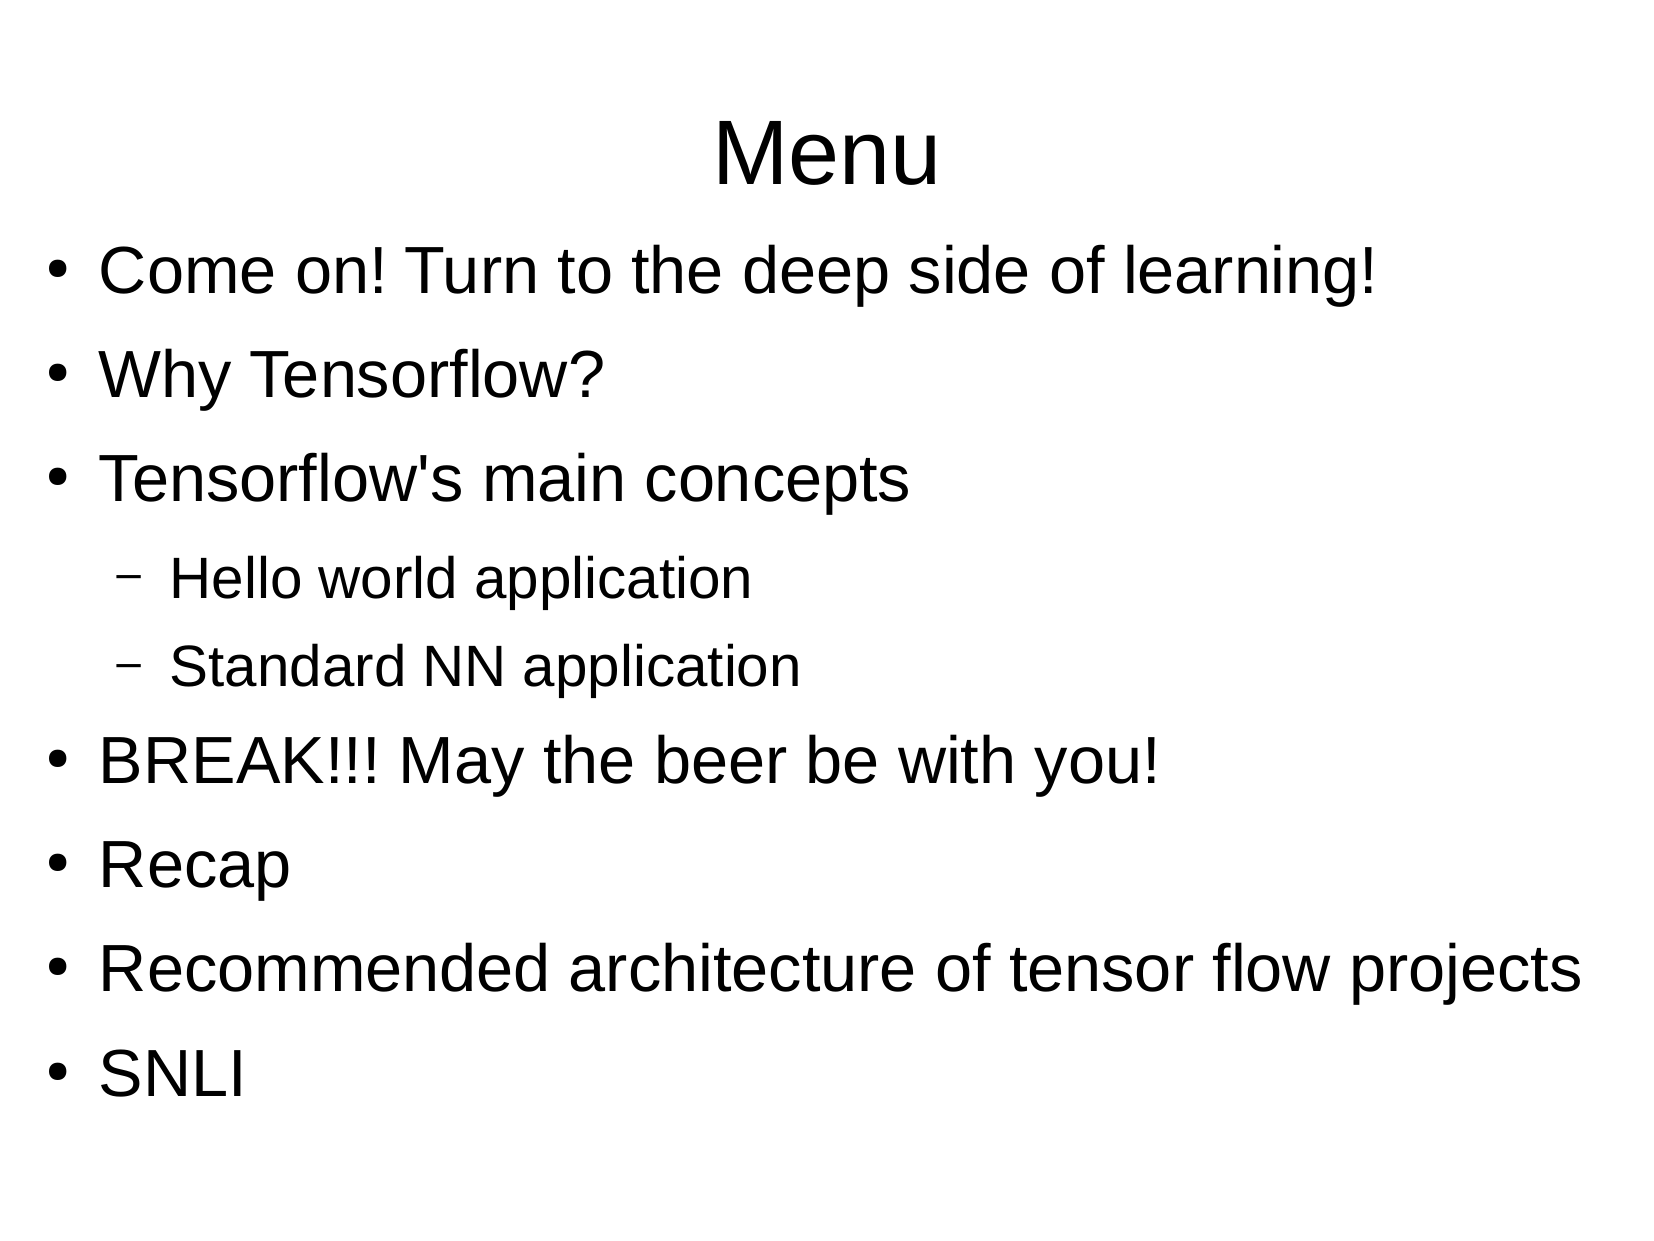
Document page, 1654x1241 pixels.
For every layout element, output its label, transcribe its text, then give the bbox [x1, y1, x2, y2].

title Menu [82, 49, 1571, 232]
list Come on! Turn to the deep side of learning! Why Tensorflow? Tensorflow's main concepts Hello world application Standard NN application BREAK!!! May the beer be with you! Recap Recommended architecture of tensor flow projects SNLI [28, 232, 1591, 1201]
